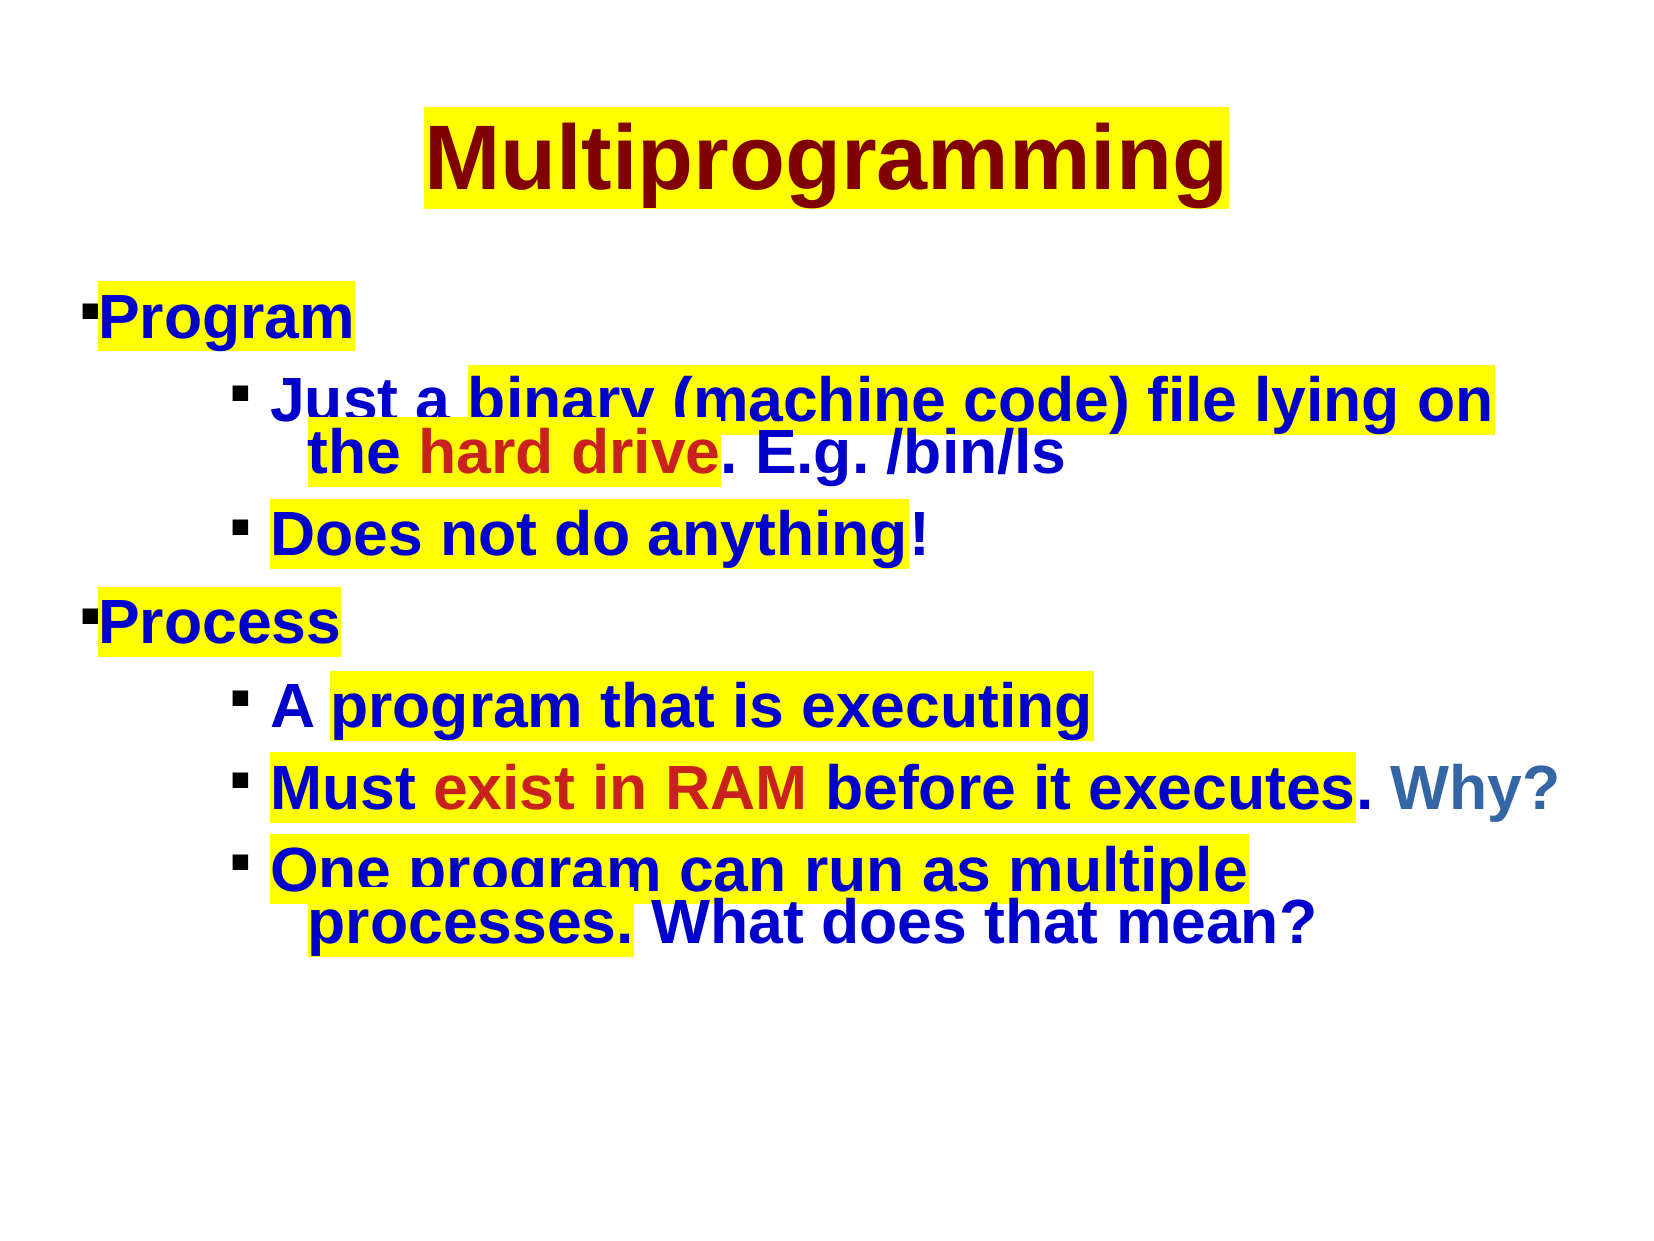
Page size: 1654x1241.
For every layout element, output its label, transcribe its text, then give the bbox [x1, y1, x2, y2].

list Program Just a binary (machine code) file lying on the hard drive. E.g. /bin/ls Does not do anything! Process A program that is executing Must exist in RAM before it executes. Why? One program can run as multiple processes. What does that mean? [82, 290, 1571, 1010]
title Multiprogramming [82, 49, 1571, 257]
